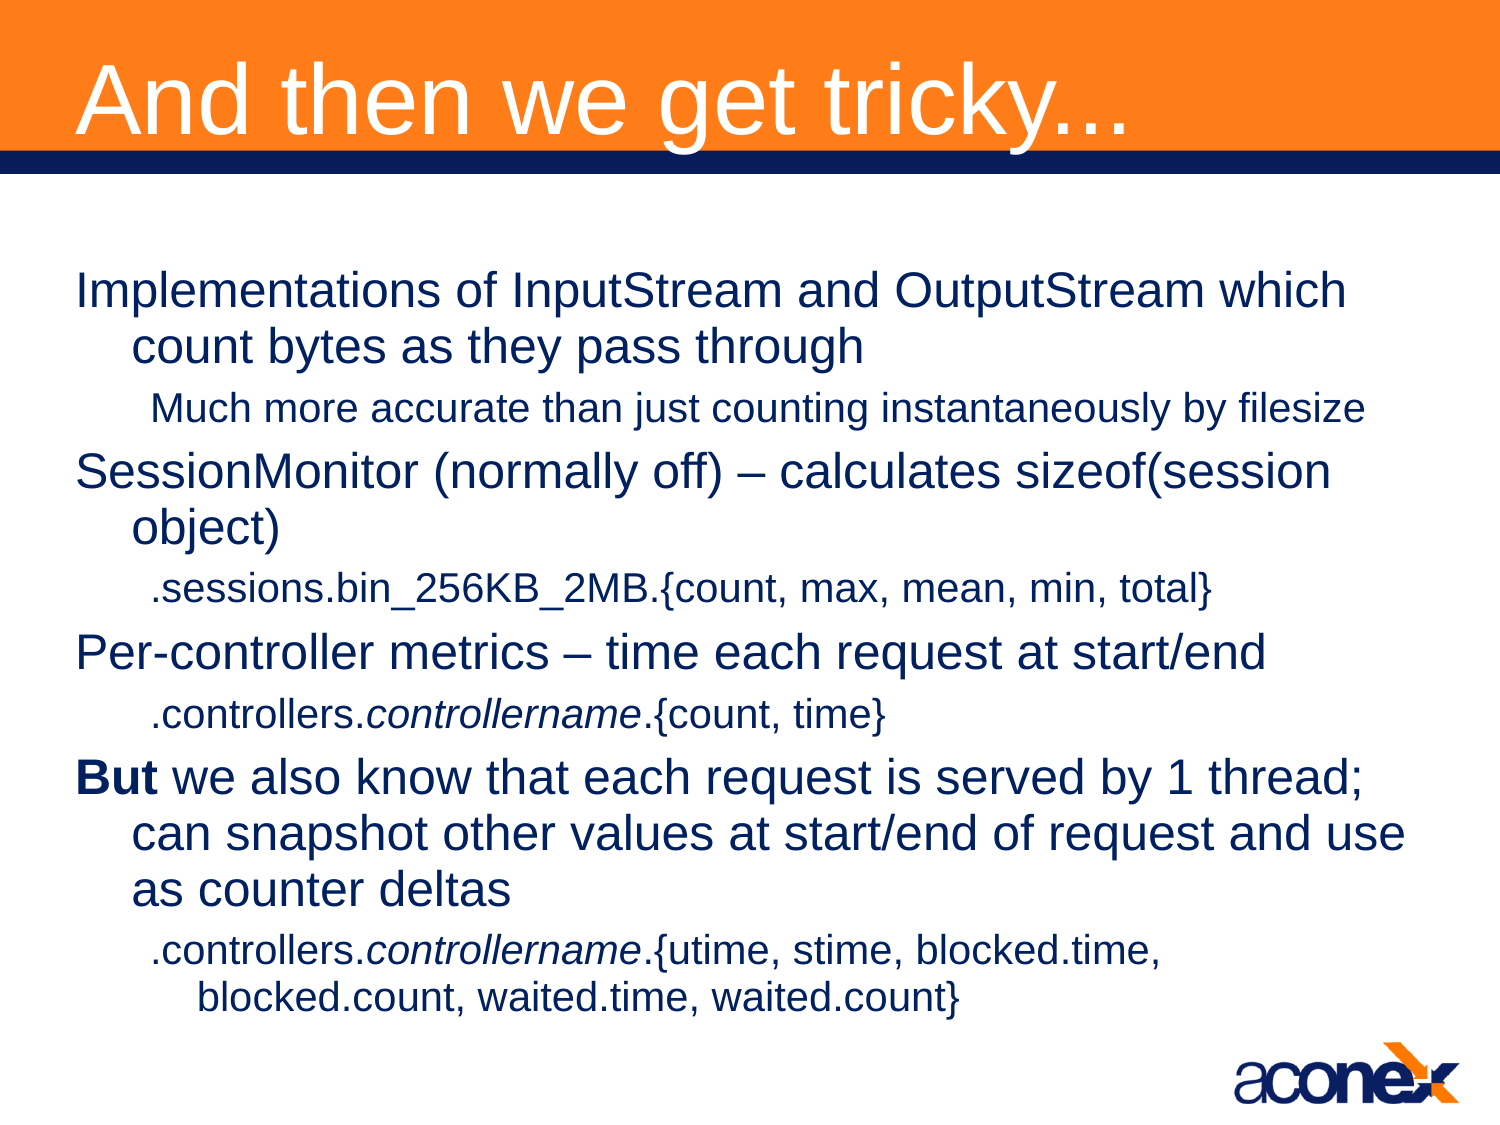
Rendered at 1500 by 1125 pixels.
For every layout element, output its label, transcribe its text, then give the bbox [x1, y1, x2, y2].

picture [1234, 1042, 1460, 1104]
title And then we get tricky... [75, 30, 1426, 169]
list Implementations of InputStream and OutputStream which count bytes as they pass through Much more accurate than just counting instantaneously by filesize SessionMonitor (normally off) – calculates sizeof(session object) .sessions.bin_256KB_2MB.{count, max, mean, min, total} Per-controller metrics – time each request at start/end .controllers.controllername.{count, time} But we also know that each request is served by 1 thread; can snapshot other values at start/end of request and use as counter deltas .controllers.controllername.{utime, stime, blocked.time, blocked.count, waited.time, waited.count} [75, 262, 1426, 1103]
